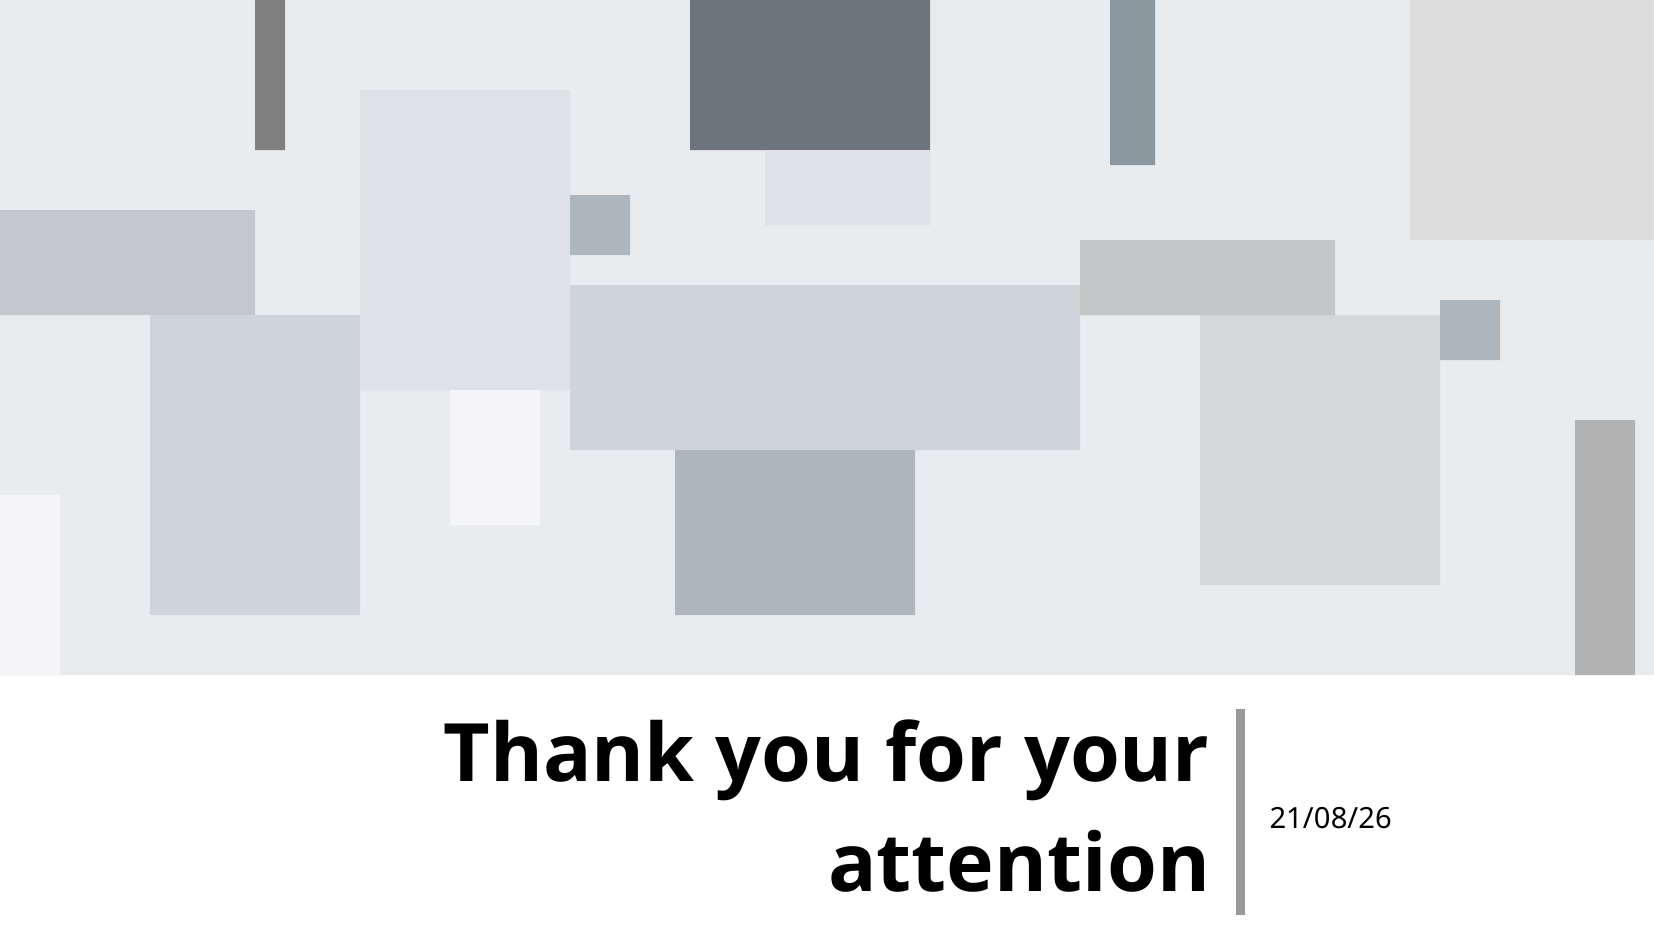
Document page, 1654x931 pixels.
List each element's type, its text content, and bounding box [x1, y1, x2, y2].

title Thank you for your attention [59, 694, 1211, 916]
